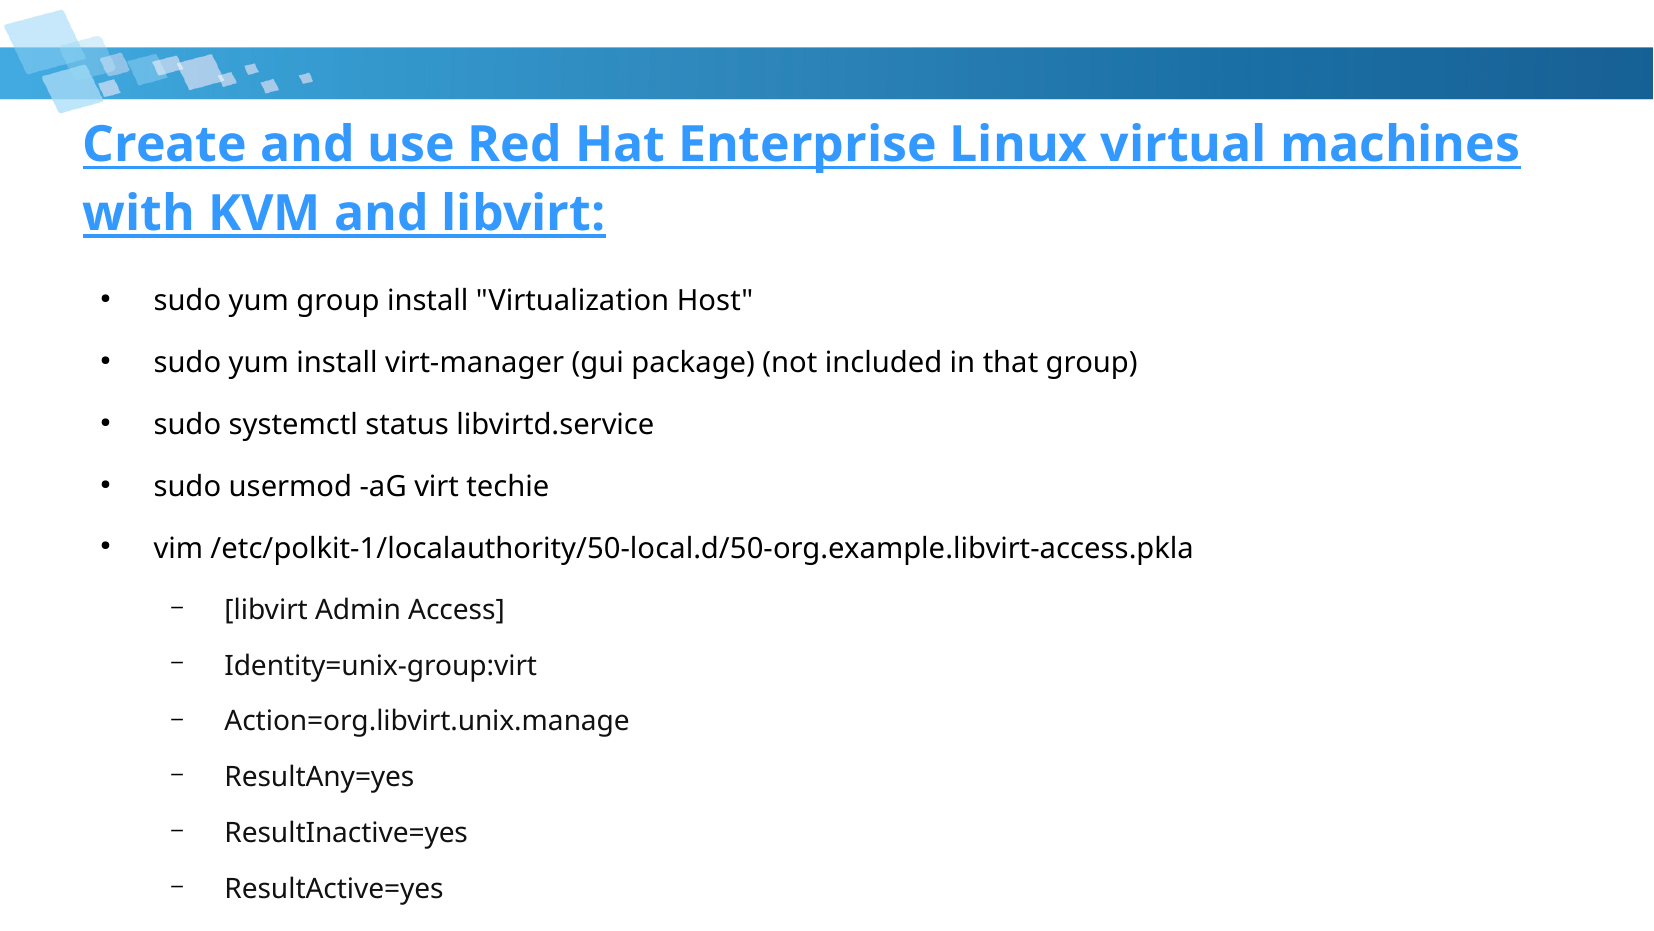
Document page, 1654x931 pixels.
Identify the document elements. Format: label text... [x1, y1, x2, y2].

title Create and use Red Hat Enterprise Linux virtual machines with KVM and libvirt: [82, 99, 1571, 255]
list sudo yum group install "Virtualization Host" sudo yum install virt-manager (gui package) (not included in that group) sudo systemctl status libvirtd.service sudo usermod -aG virt techie vim /etc/polkit-1/localauthority/50-local.d/50-org.example.libvirt-access.pkla [libvirt Admin Access] Identity=unix-group:virt Action=org.libvirt.unix.manage ResultAny=yes ResultInactive=yes ResultActive=yes Logout and login graphically Search for virtual. [82, 279, 1571, 931]
picture [0, 0, 1653, 929]
